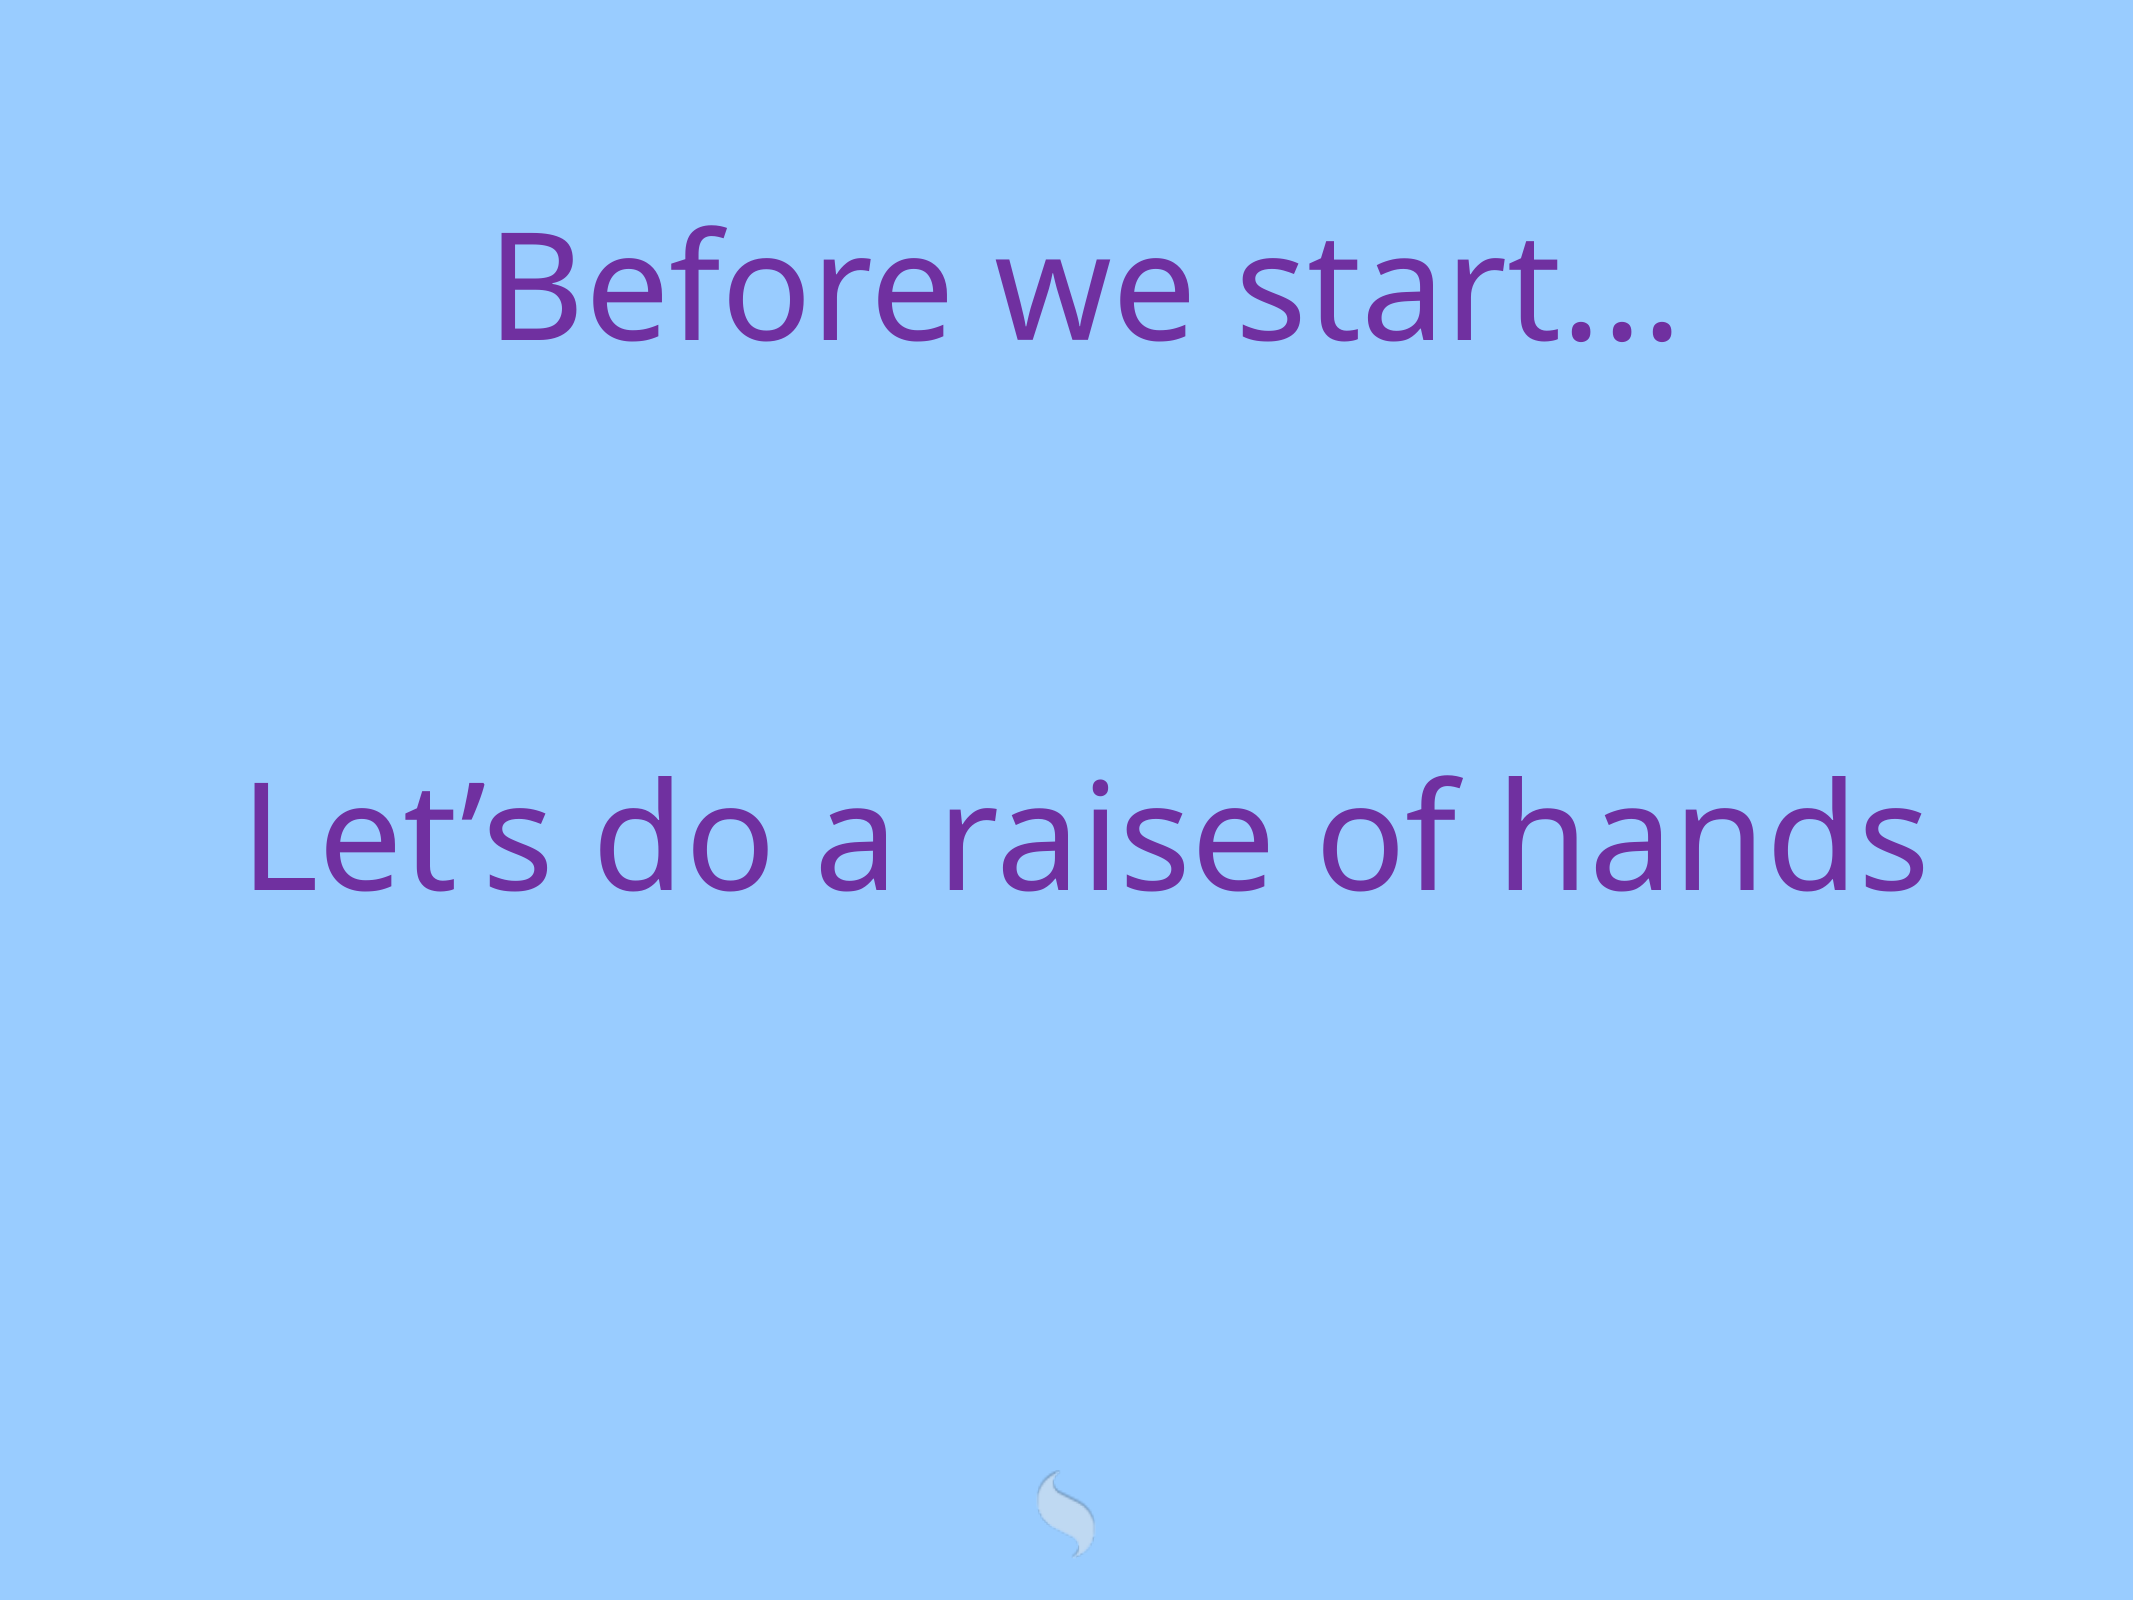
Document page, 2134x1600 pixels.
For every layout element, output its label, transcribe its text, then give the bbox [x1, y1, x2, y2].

picture [1035, 1470, 1098, 1561]
text_box Before we start... [304, 200, 1867, 379]
text_box Let’s do a raise of hands [216, 750, 1955, 929]
